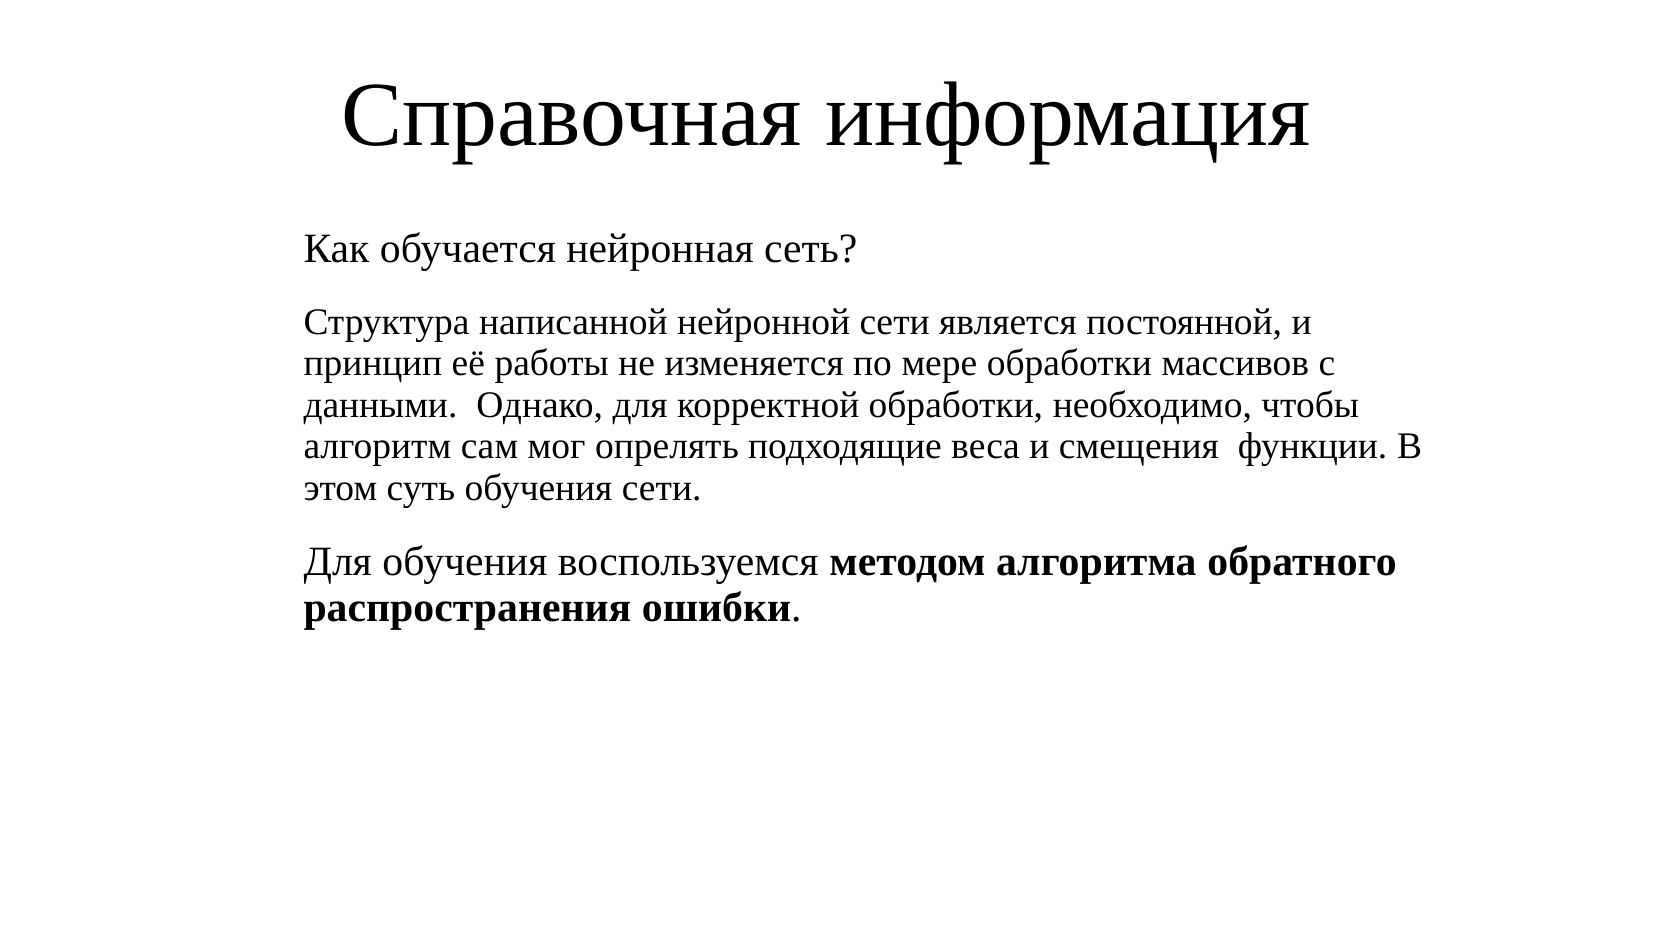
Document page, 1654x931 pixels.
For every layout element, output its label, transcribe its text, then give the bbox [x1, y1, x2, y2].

list Как обучается нейронная сеть? Структура написанной нейронной сети является постоянной, и принцип её работы не изменяется по мере обработки массивов с данными. Однако, для корректной обработки, необходимо, чтобы алгоритм сам мог опрелять подходящие веса и смещения функции. В этом суть обучения сети. Для обучения воспользуемся методом алгоритма обратного распространения ошибки. [232, 225, 1458, 765]
title Справочная информация [82, 37, 1571, 193]
